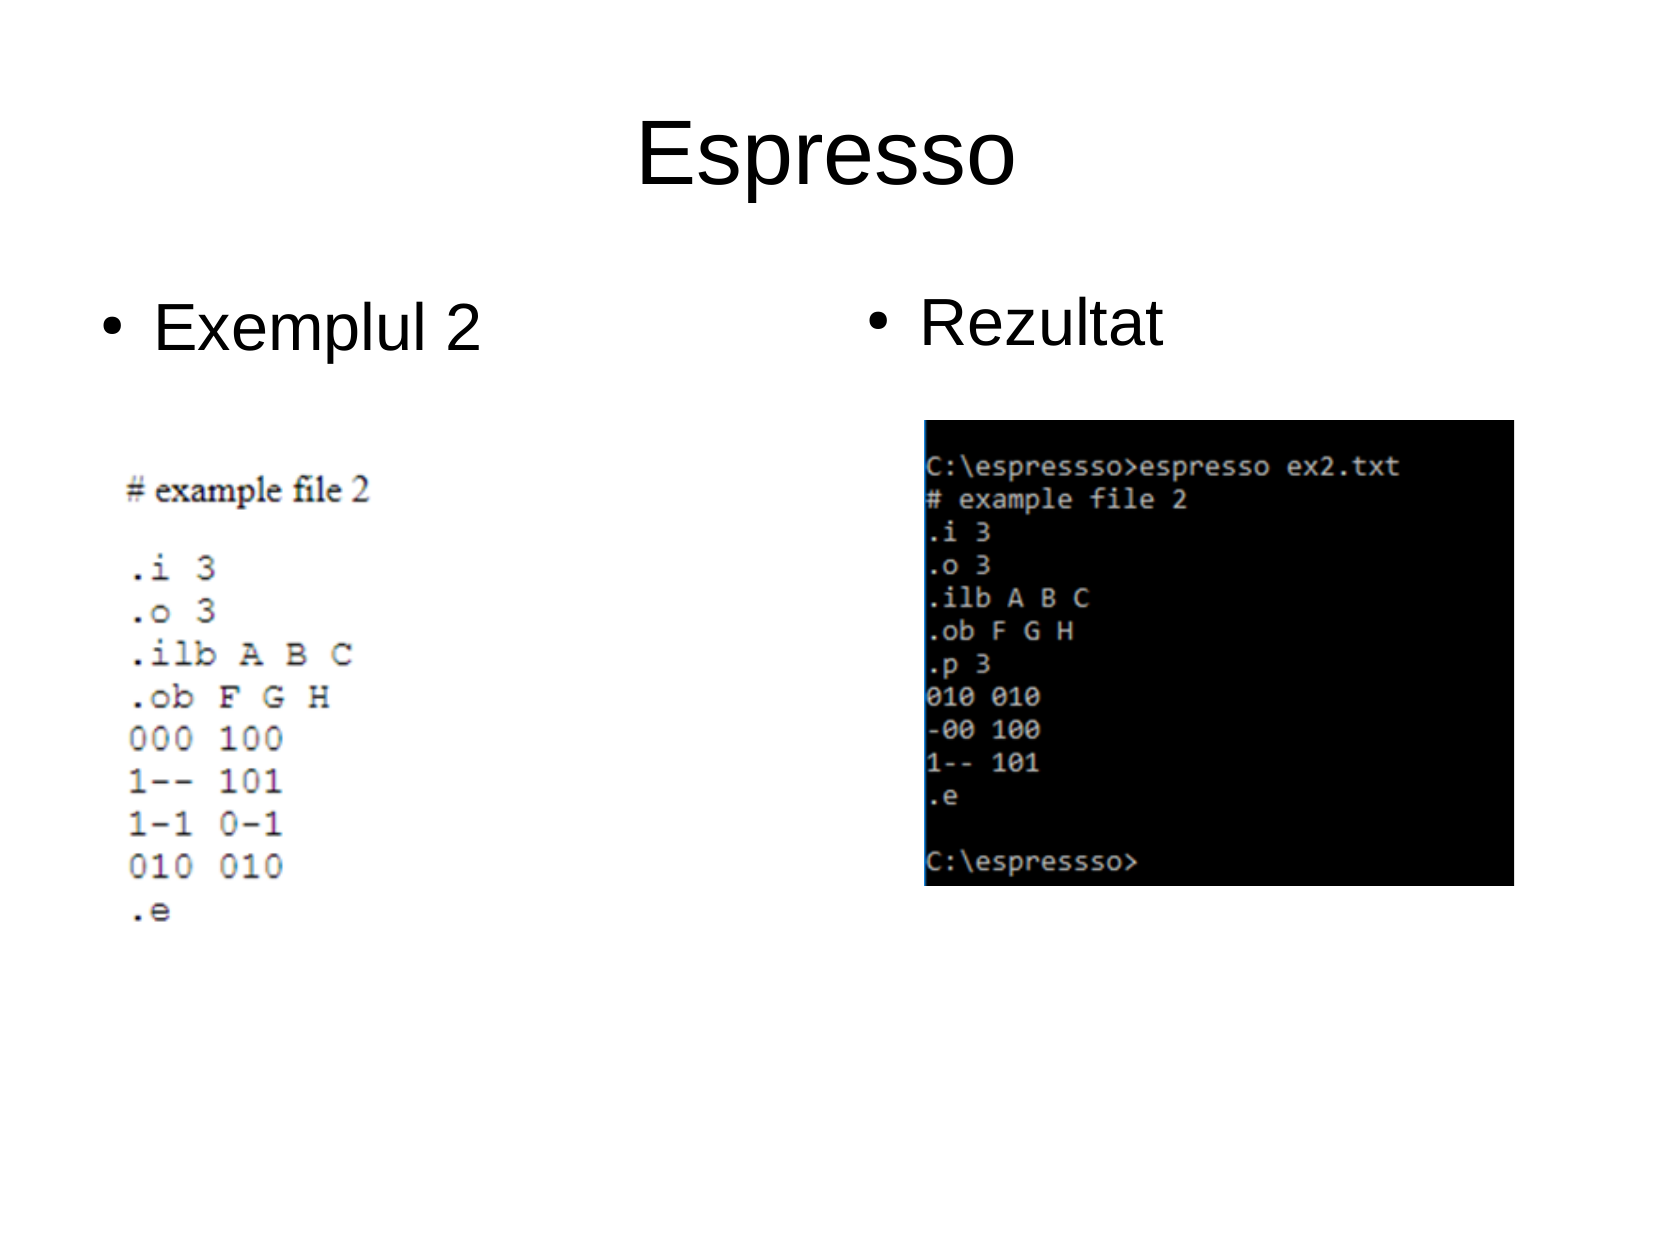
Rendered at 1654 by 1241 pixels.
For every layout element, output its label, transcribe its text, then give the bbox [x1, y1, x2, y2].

picture [924, 420, 1515, 886]
picture [107, 457, 451, 952]
title Espresso [82, 49, 1571, 257]
list Rezultat [848, 285, 1576, 1005]
list Exemplul 2 [82, 290, 809, 1010]
